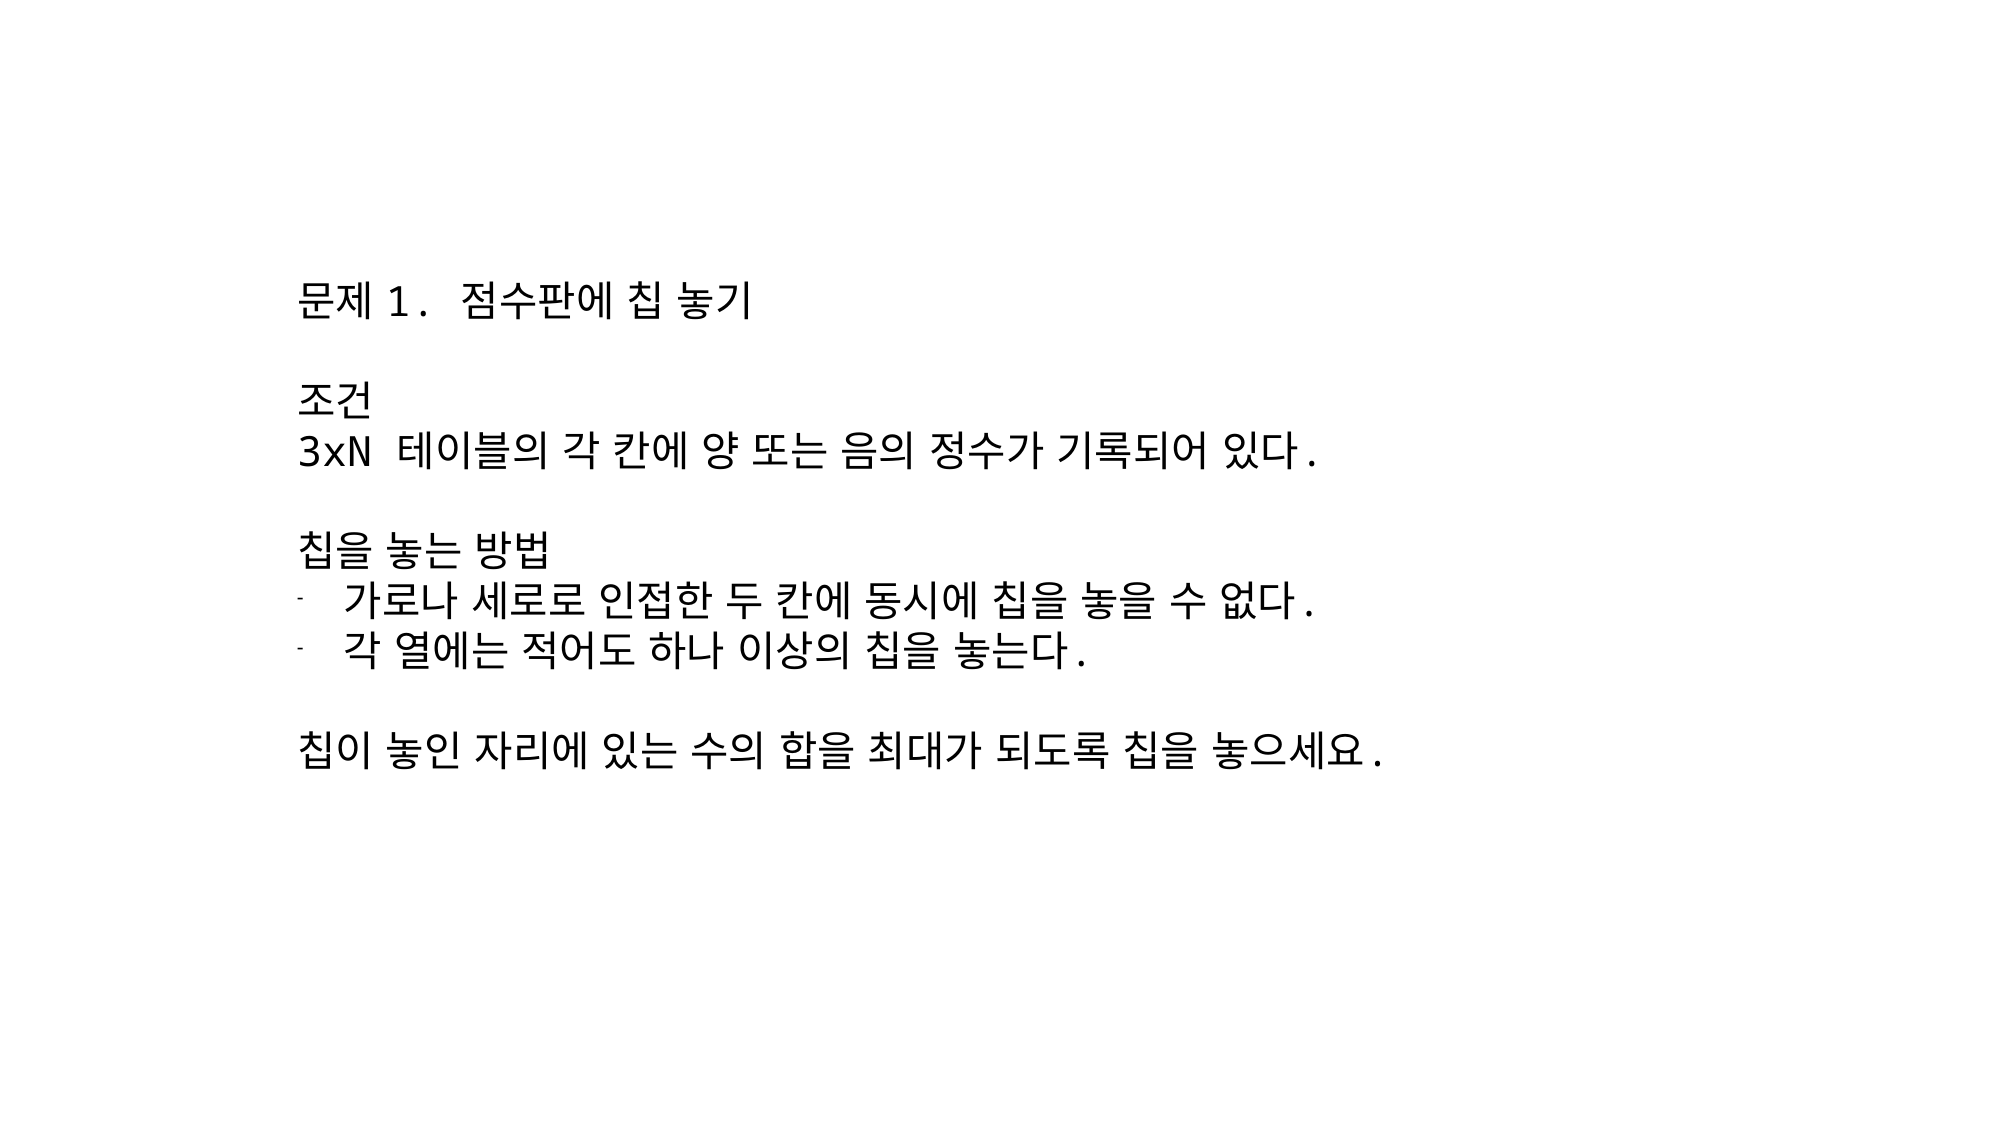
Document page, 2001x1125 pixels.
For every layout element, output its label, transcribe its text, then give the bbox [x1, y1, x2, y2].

text_box 문제 1. 점수판에 칩 놓기 조건 3xN 테이블의 각 칸에 양 또는 음의 정수가 기록되어 있다. 칩을 놓는 방법 가로나 세로로 인접한 두 칸에 동시에 칩을 놓을 수 없다. 각 열에는 적어도 하나 이상의 칩을 놓는다. 칩이 놓인 자리에 있는 수의 합을 최대가 되도록 칩을 놓으세요. [282, 267, 1406, 783]
